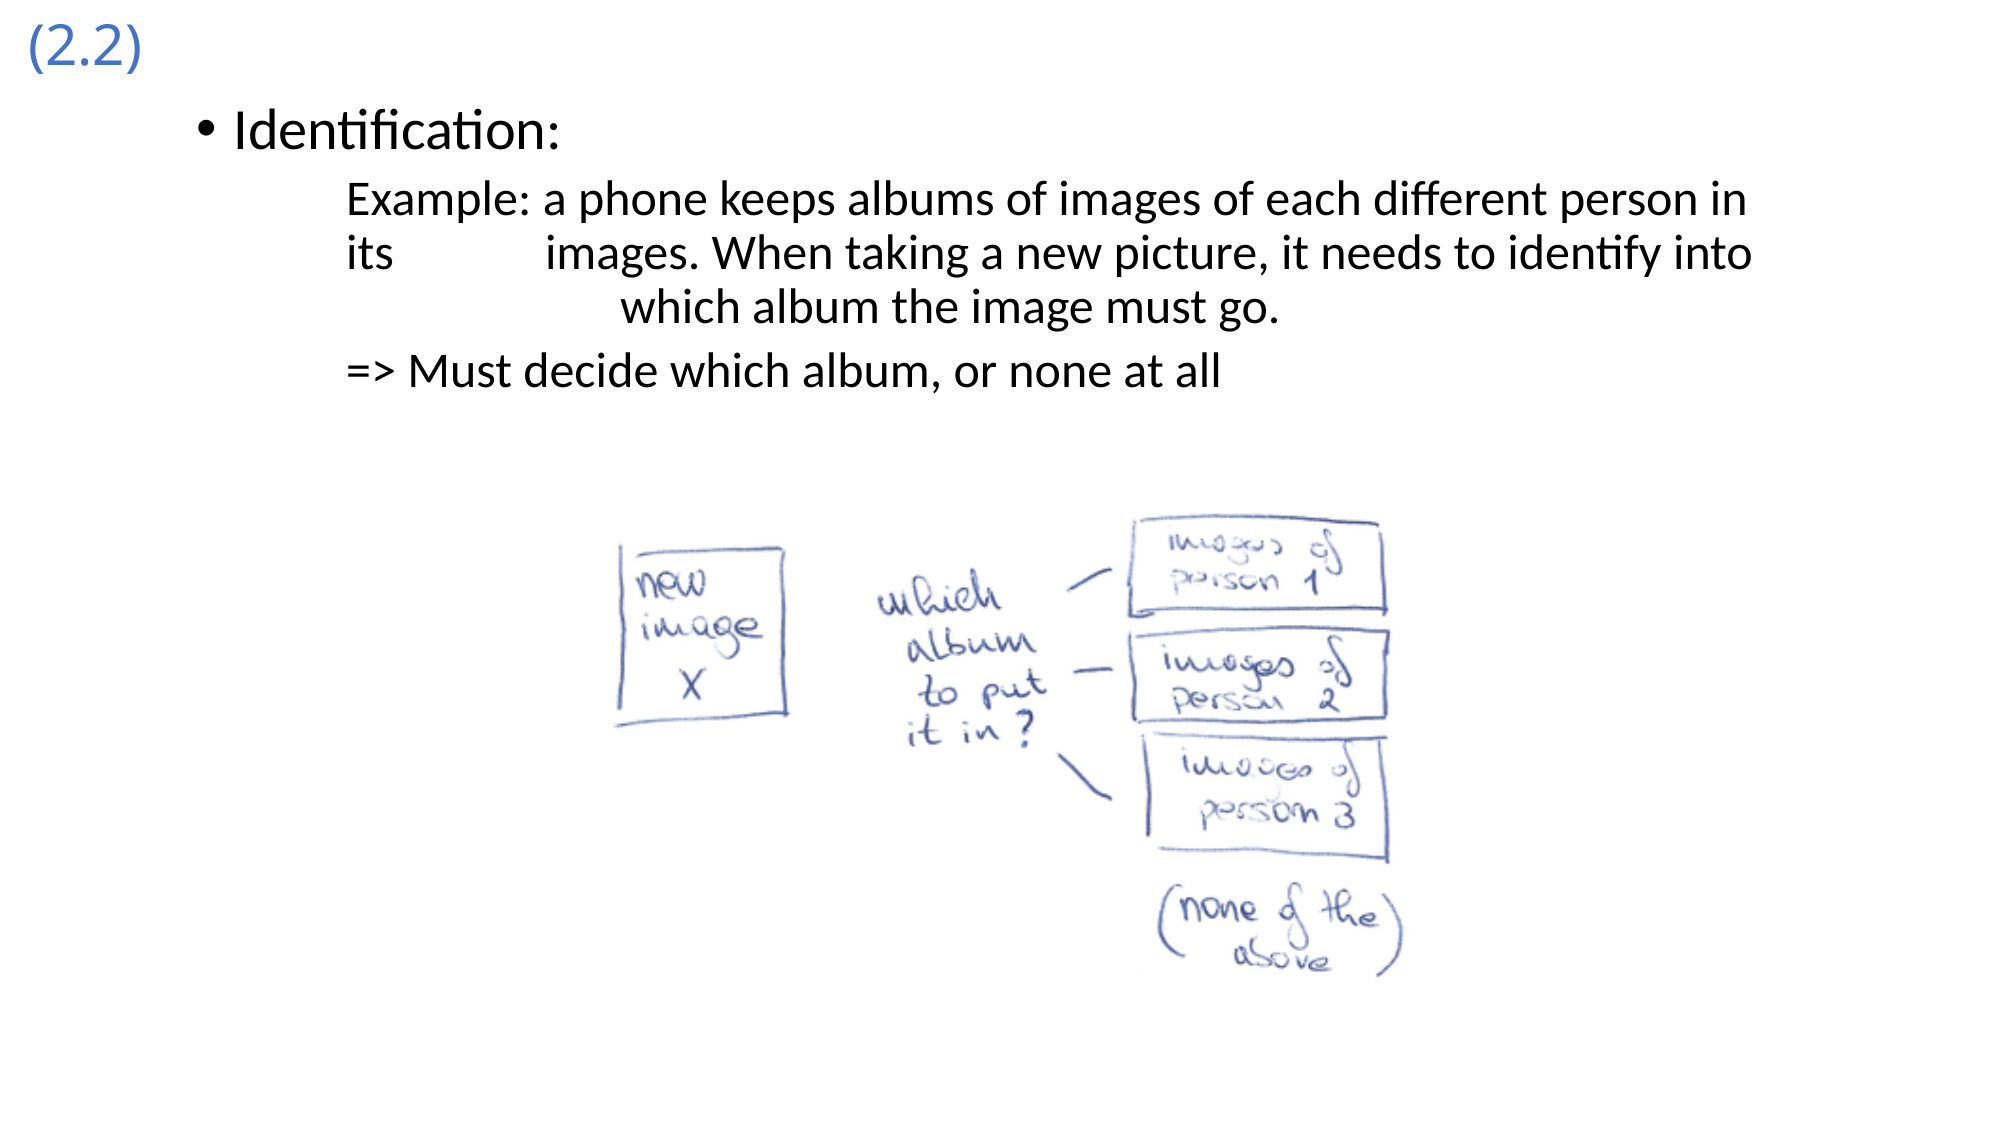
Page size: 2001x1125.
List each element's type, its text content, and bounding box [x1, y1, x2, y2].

picture [572, 488, 1428, 1018]
text_box Identification: Example: a phone keeps albums of images of each different person in its images. When taking a new picture, it needs to identify into which album the image must go. => Must decide which album, or none at all [181, 91, 1819, 420]
title (2.2) [13, 9, 160, 92]
